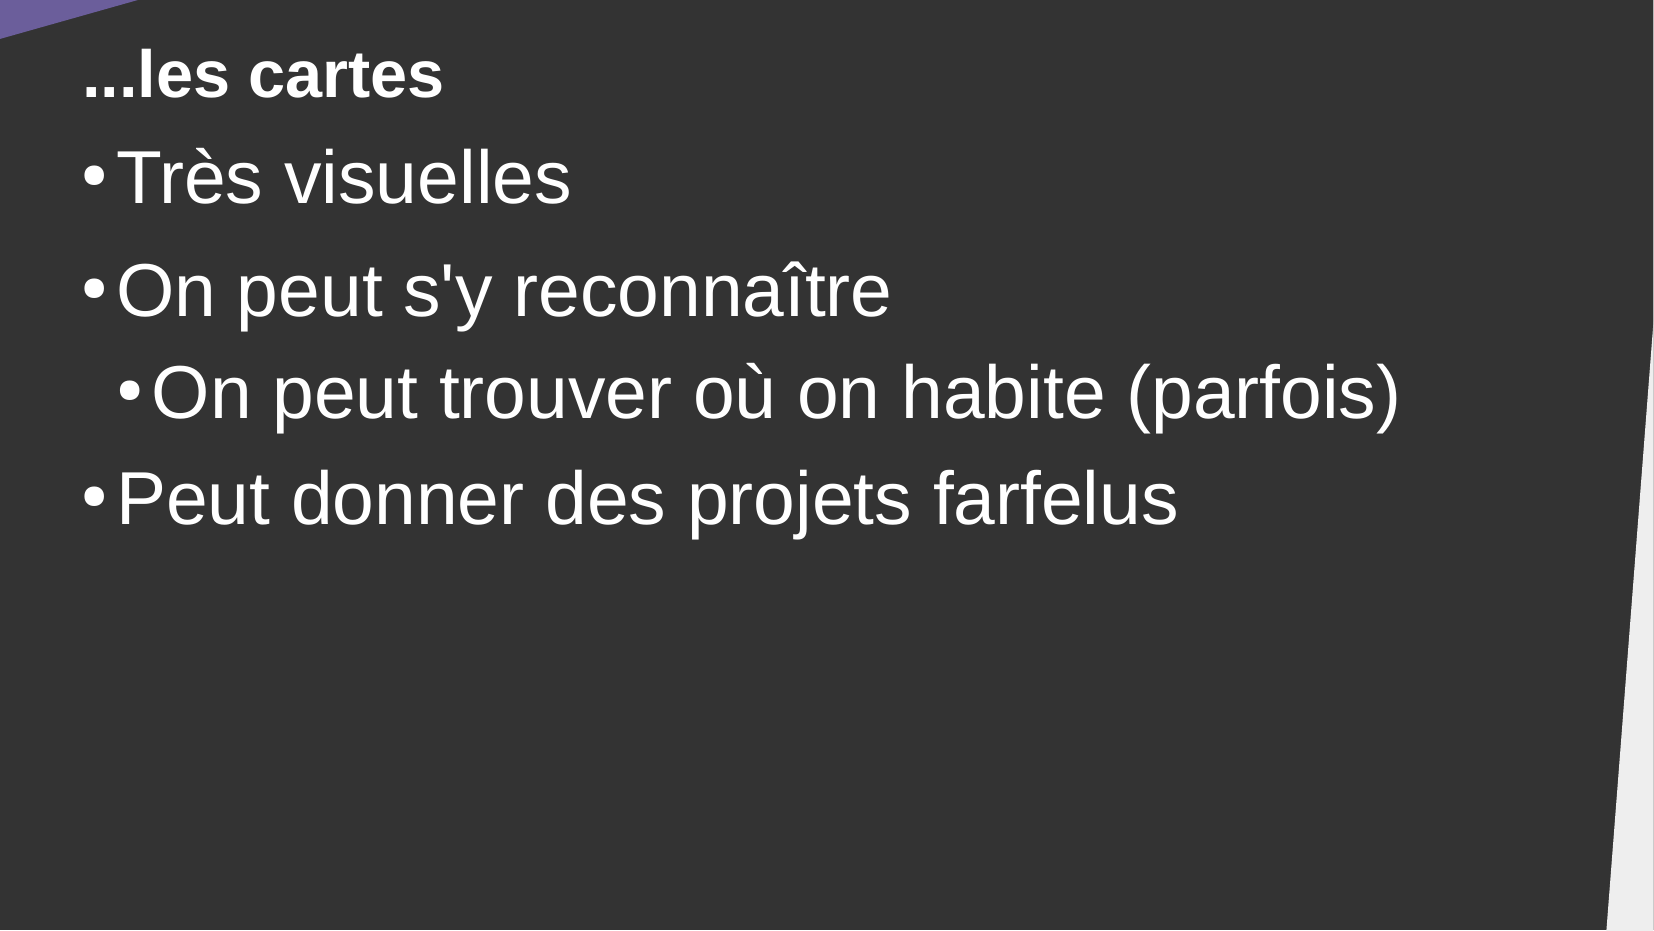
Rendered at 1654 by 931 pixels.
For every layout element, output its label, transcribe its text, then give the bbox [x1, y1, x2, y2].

text_box [1606, 315, 1654, 931]
text_box [0, 0, 138, 39]
list Très visuelles On peut s'y reconnaître On peut trouver où on habite (parfois) Peut donner des projets farfelus [80, 135, 1560, 745]
title ...les cartes [82, 37, 1619, 112]
